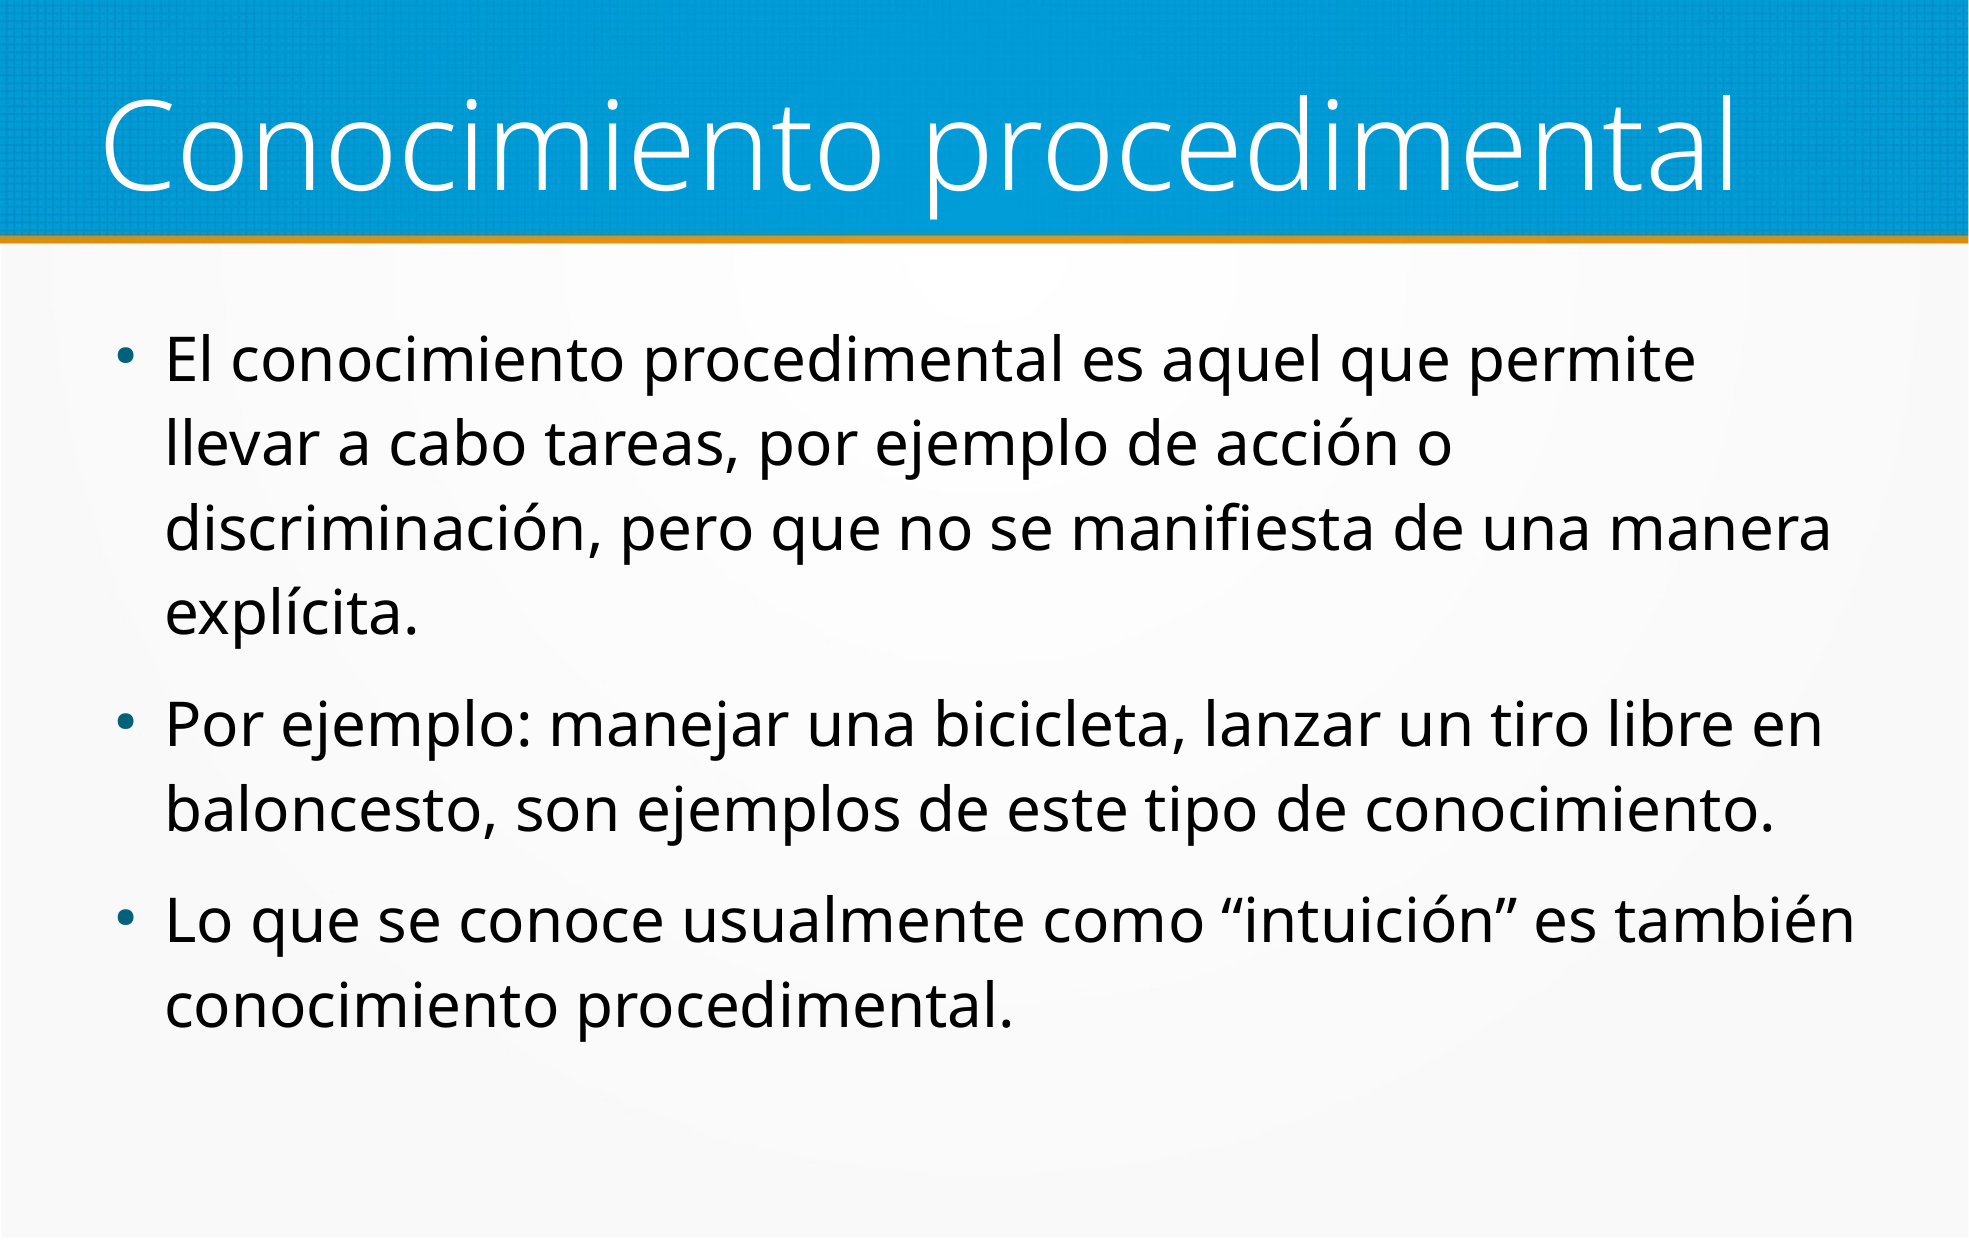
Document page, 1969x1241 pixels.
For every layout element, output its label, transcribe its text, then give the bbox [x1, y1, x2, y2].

picture [0, 233, 1969, 1241]
title Conocimiento procedimental [98, 19, 1870, 227]
list El conocimiento procedimental es aquel que permite llevar a cabo tareas, por ejemplo de acción o discriminación, pero que no se manifiesta de una manera explícita. Por ejemplo: manejar una bicicleta, lanzar un tiro libre en baloncesto, son ejemplos de este tipo de conocimiento. Lo que se conoce usualmente como “intuición” es también conocimiento procedimental. [98, 315, 1861, 1081]
